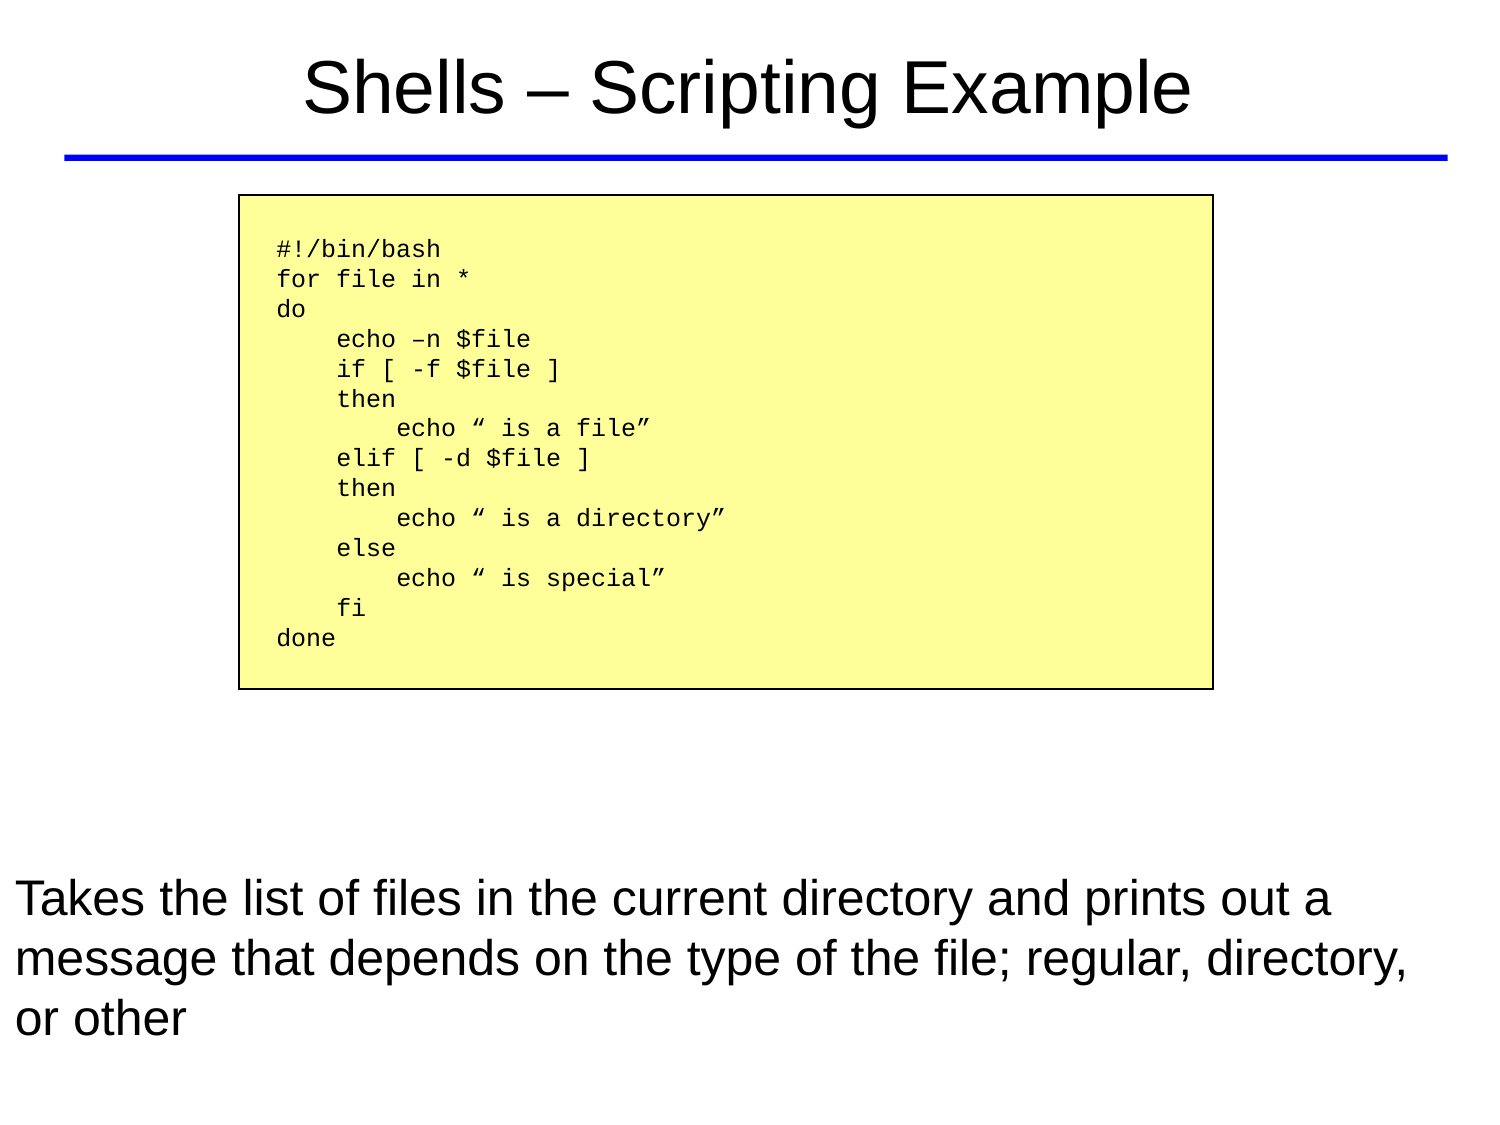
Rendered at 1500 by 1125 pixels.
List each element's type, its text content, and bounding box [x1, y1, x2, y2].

list Takes the list of files in the current directory and prints out a message that depends on the type of the file; regular, directory, or other [0, 857, 1480, 1125]
text_box #!/bin/bash for file in * do echo –n $file if [ -f $file ] then echo “ is a file” elif [ -d $file ] then echo “ is a directory” else echo “ is special” fi done [238, 194, 1214, 690]
title Shells – Scripting Example [115, 21, 1382, 147]
